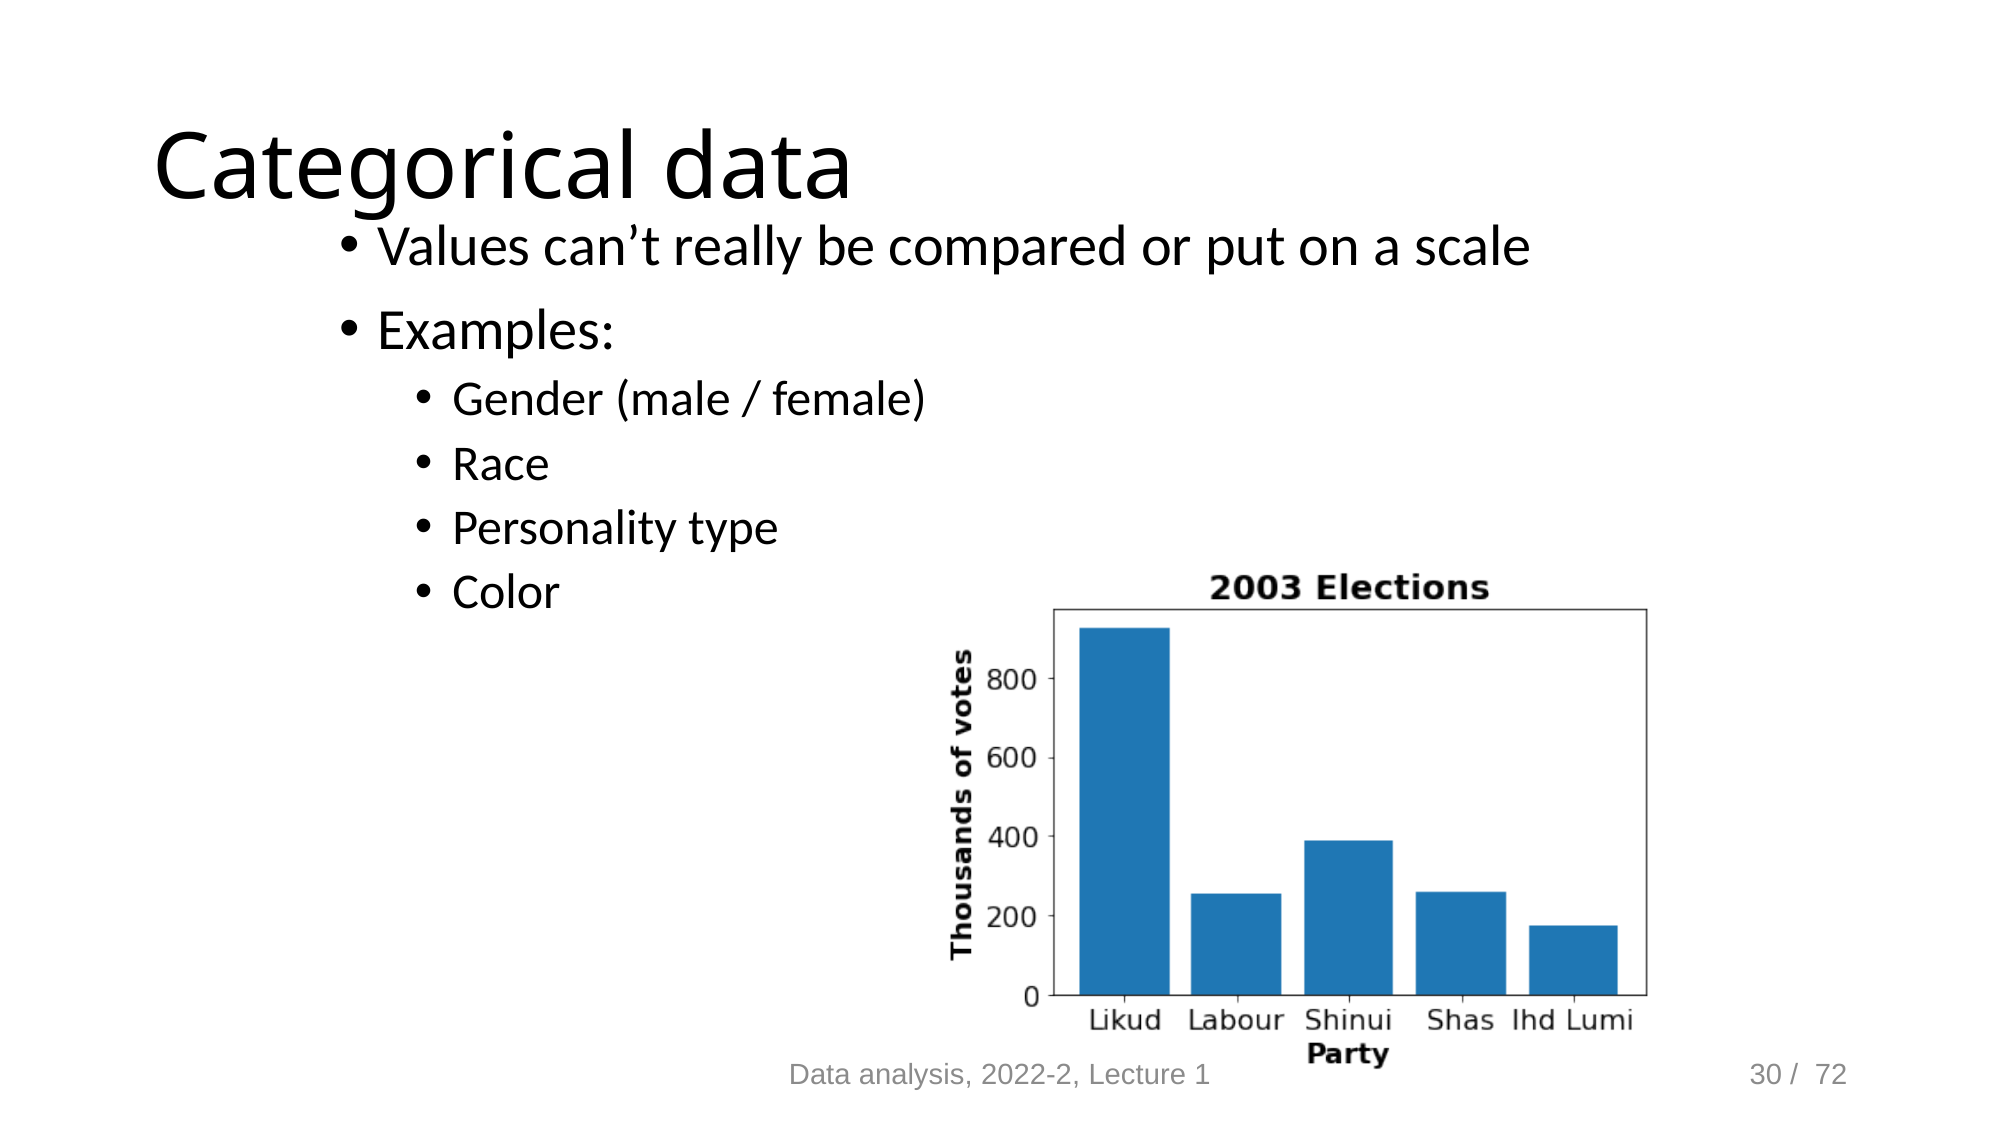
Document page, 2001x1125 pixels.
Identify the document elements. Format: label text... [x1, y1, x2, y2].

footer Data analysis, 2022-2, Lecture 1 [662, 1042, 1338, 1103]
slide_number <number> / 72 [1412, 1042, 1863, 1103]
picture [940, 561, 1657, 1080]
title Categorical data [137, 59, 1863, 278]
list Values can’t really be compared or put on a scale Examples: Gender (male / female) Race Personality type Color [324, 208, 1675, 799]
